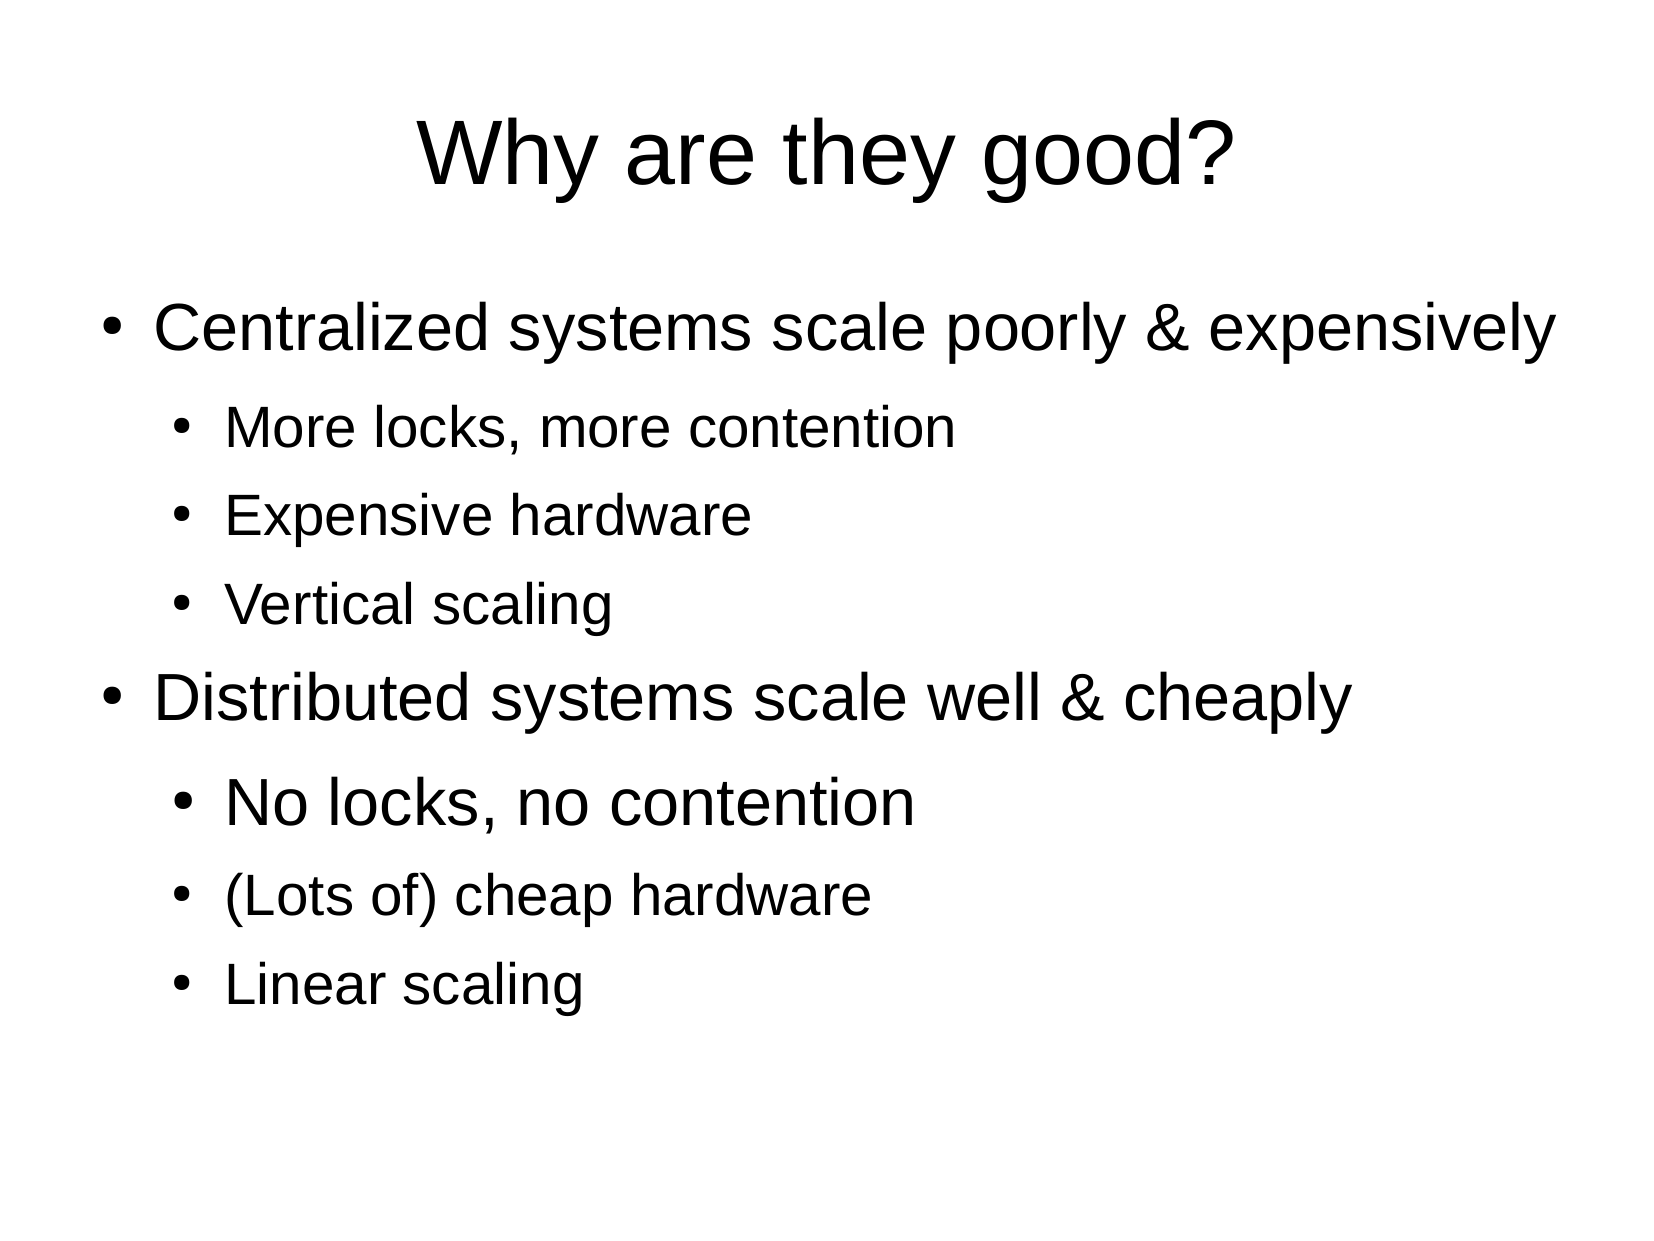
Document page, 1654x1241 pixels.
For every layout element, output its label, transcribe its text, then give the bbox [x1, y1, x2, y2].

list Centralized systems scale poorly & expensively More locks, more contention Expensive hardware Vertical scaling Distributed systems scale well & cheaply No locks, no contention (Lots of) cheap hardware Linear scaling [82, 290, 1571, 1109]
title Why are they good? [82, 49, 1571, 257]
